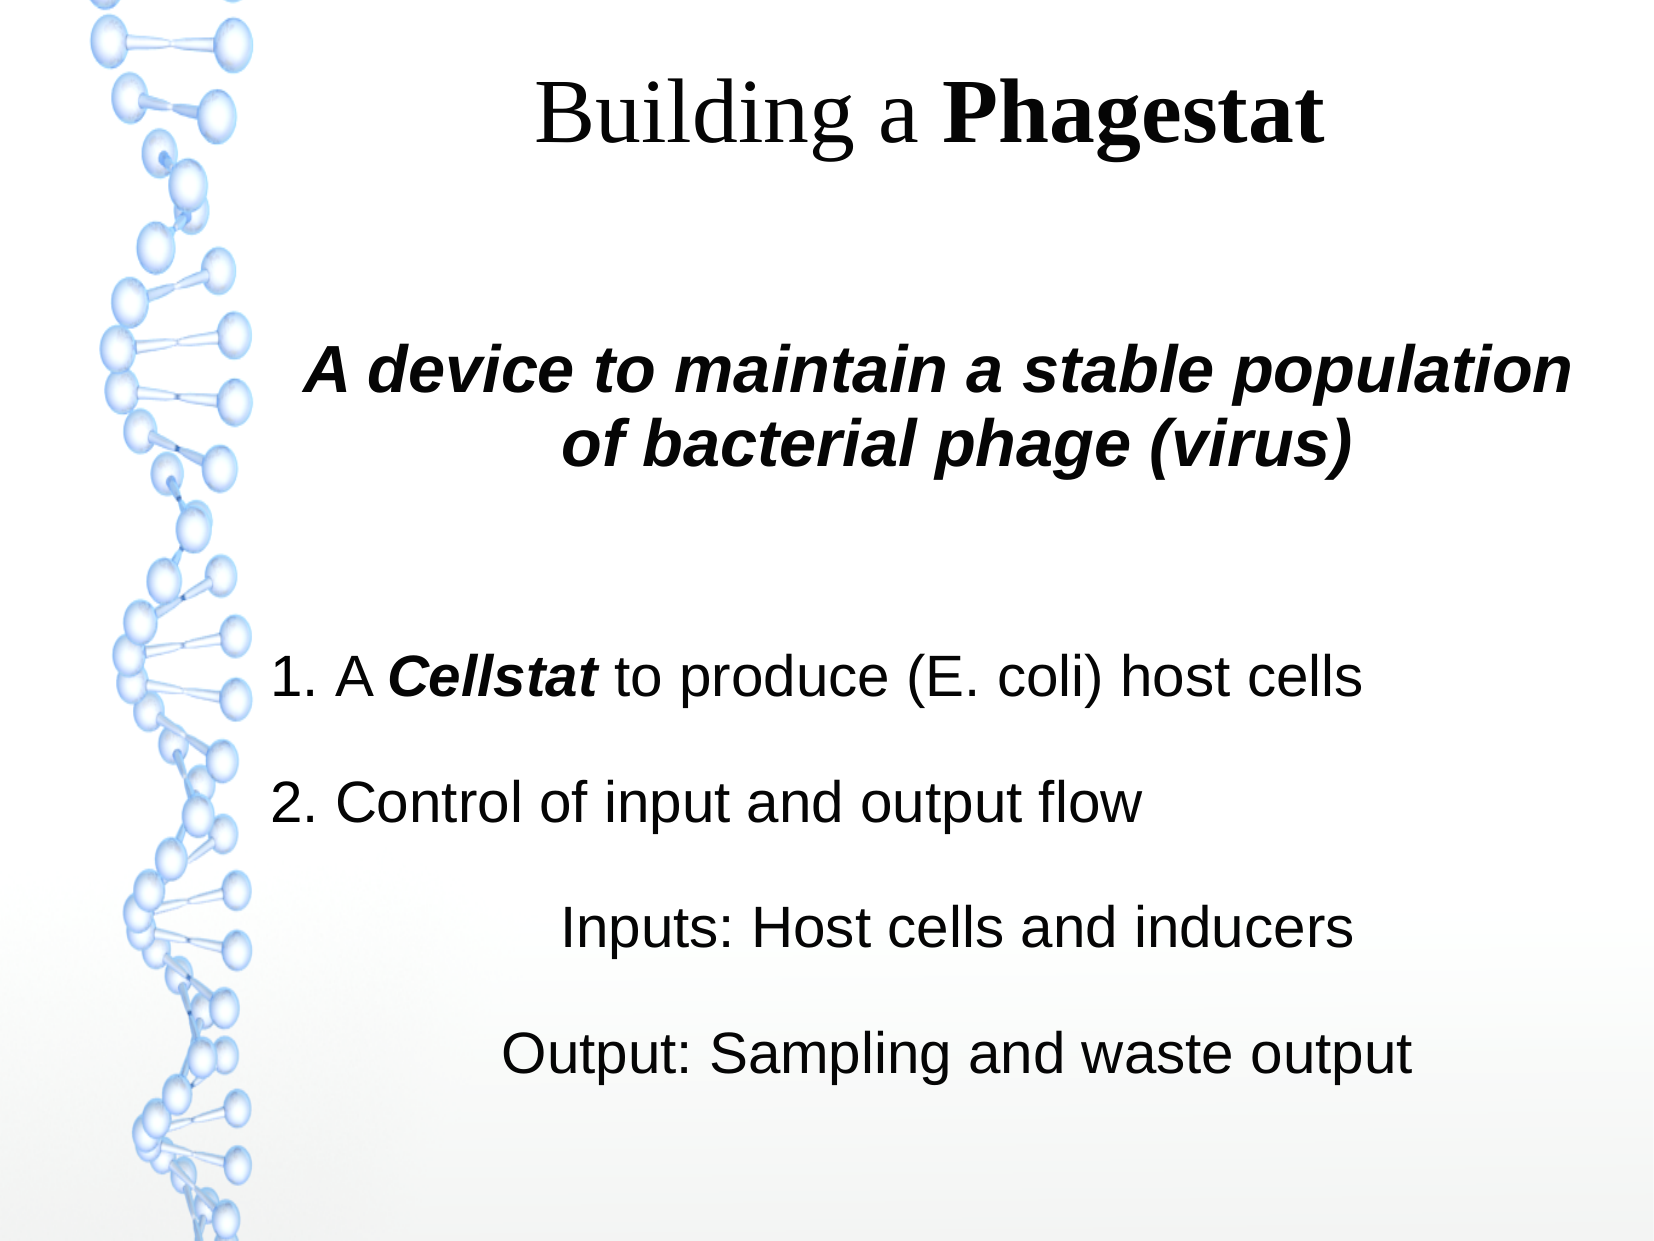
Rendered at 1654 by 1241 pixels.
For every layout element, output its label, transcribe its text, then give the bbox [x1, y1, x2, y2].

title Building a Phagestat [265, 29, 1595, 193]
subtitle A device to maintain a stable population of bacterial phage (virus) A Cellstat to produce (E. coli) host cells Control of input and output flow Inputs: Host cells and inducers Output: Sampling and waste output [270, 192, 1646, 1227]
picture [0, 0, 1654, 1241]
